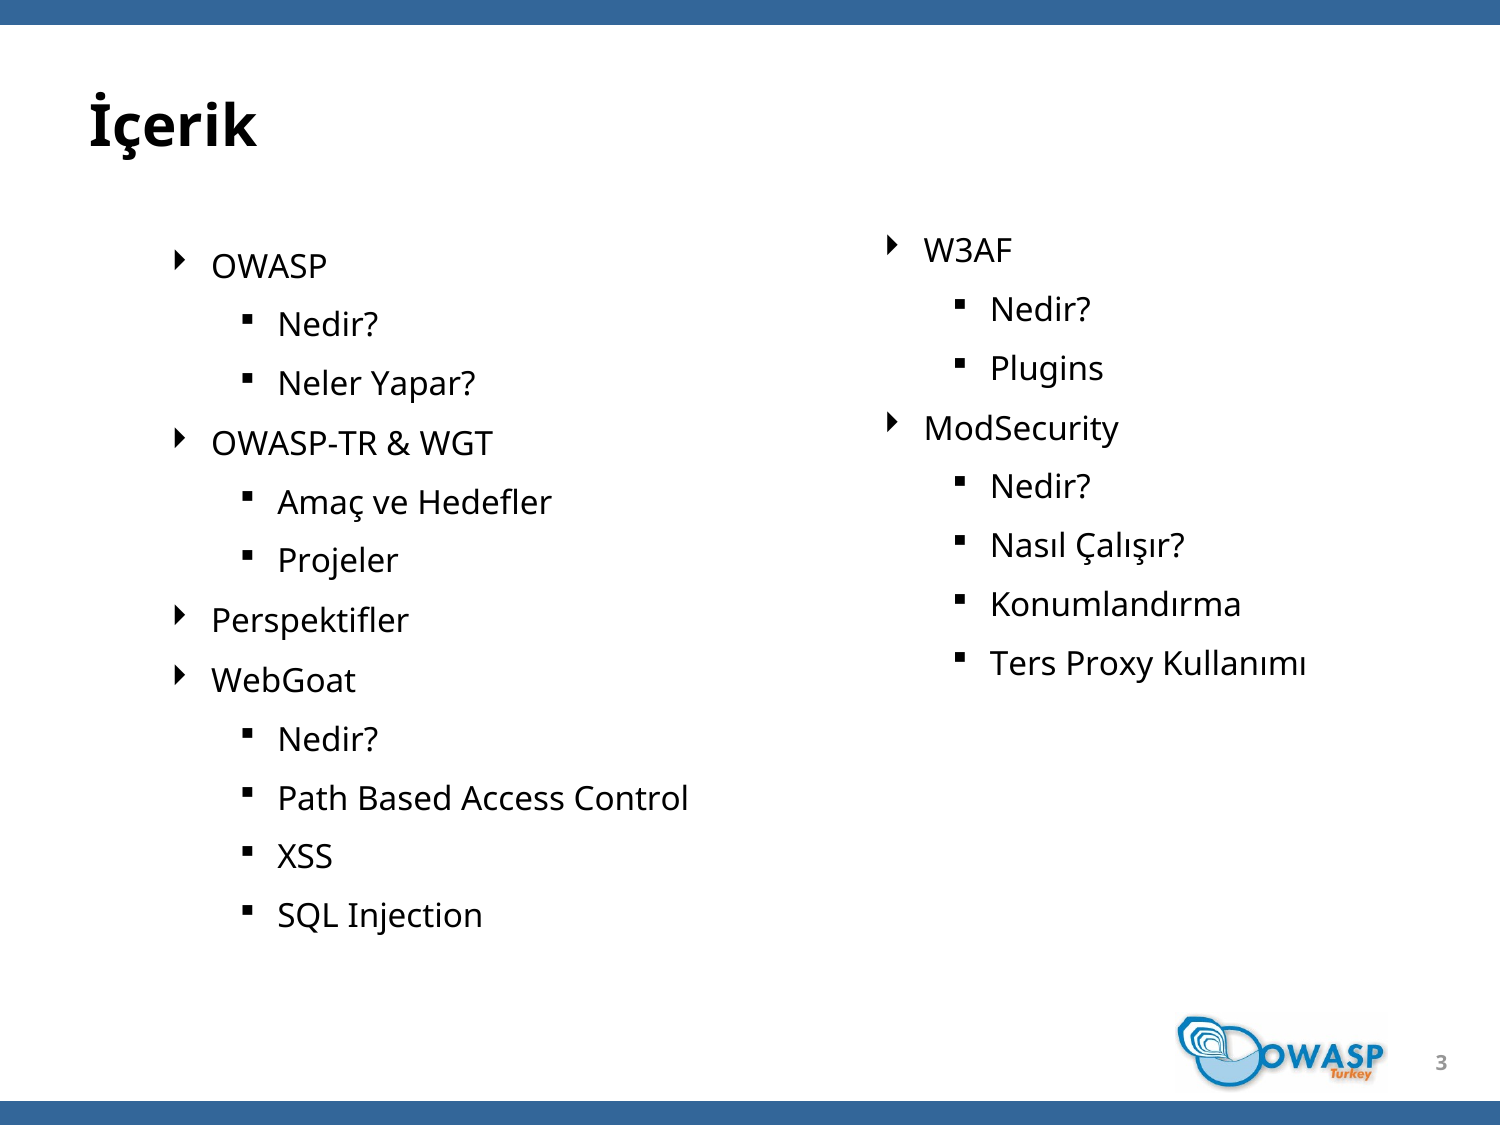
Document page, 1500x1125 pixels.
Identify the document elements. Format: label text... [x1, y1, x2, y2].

text_box W3AF Nedir? Plugins ModSecurity Nedir? Nasıl Çalışır? Konumlandırma Ters Proxy Kullanımı [787, 212, 1438, 1023]
title İçerik [75, 50, 1426, 180]
list OWASP Nedir? Neler Yapar? OWASP-TR & WGT Amaç ve Hedefler Projeler Perspektifler WebGoat Nedir? Path Based Access Control XSS SQL Injection [74, 227, 725, 1038]
text_box <number> [1408, 1034, 1475, 1082]
picture [1175, 1023, 1388, 1093]
